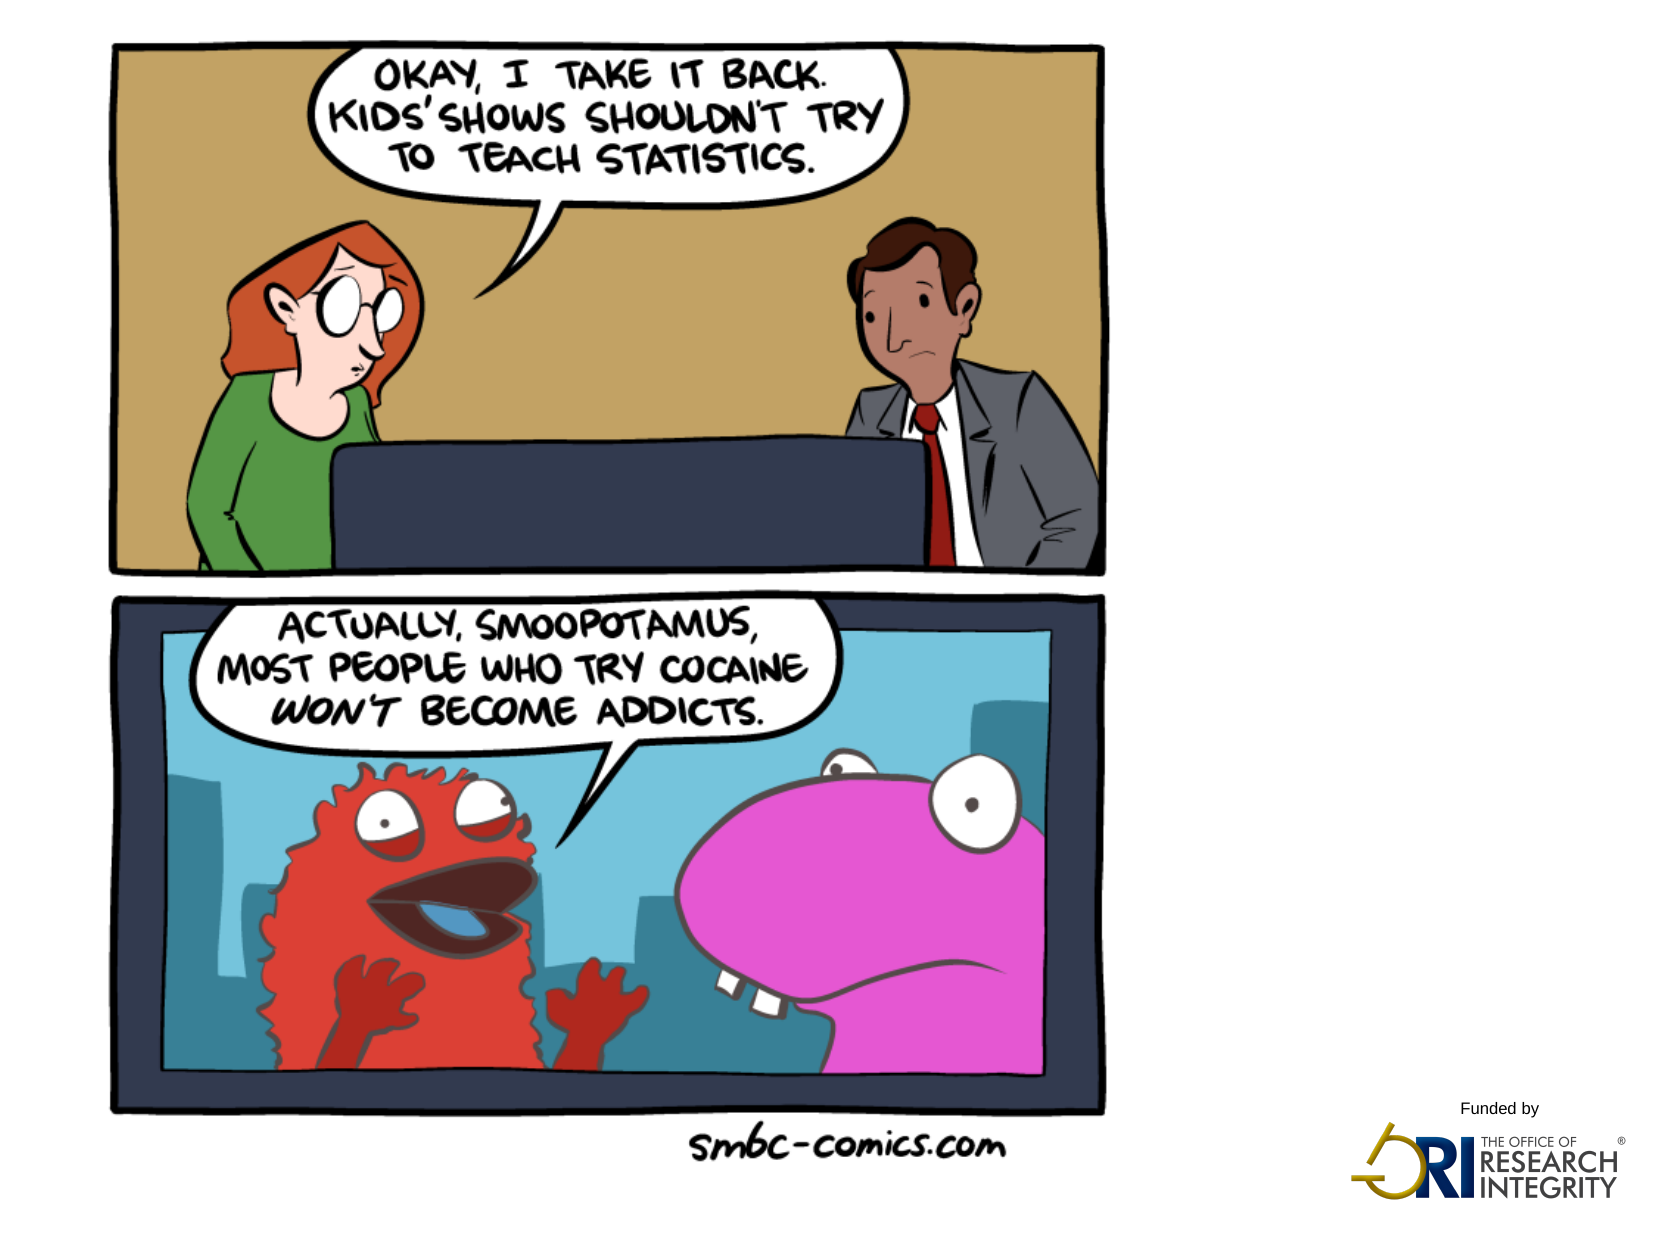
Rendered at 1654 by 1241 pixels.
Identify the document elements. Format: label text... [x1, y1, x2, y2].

picture [1341, 1109, 1636, 1216]
text_box Funded by [1380, 1091, 1621, 1126]
picture [103, 36, 1111, 1182]
